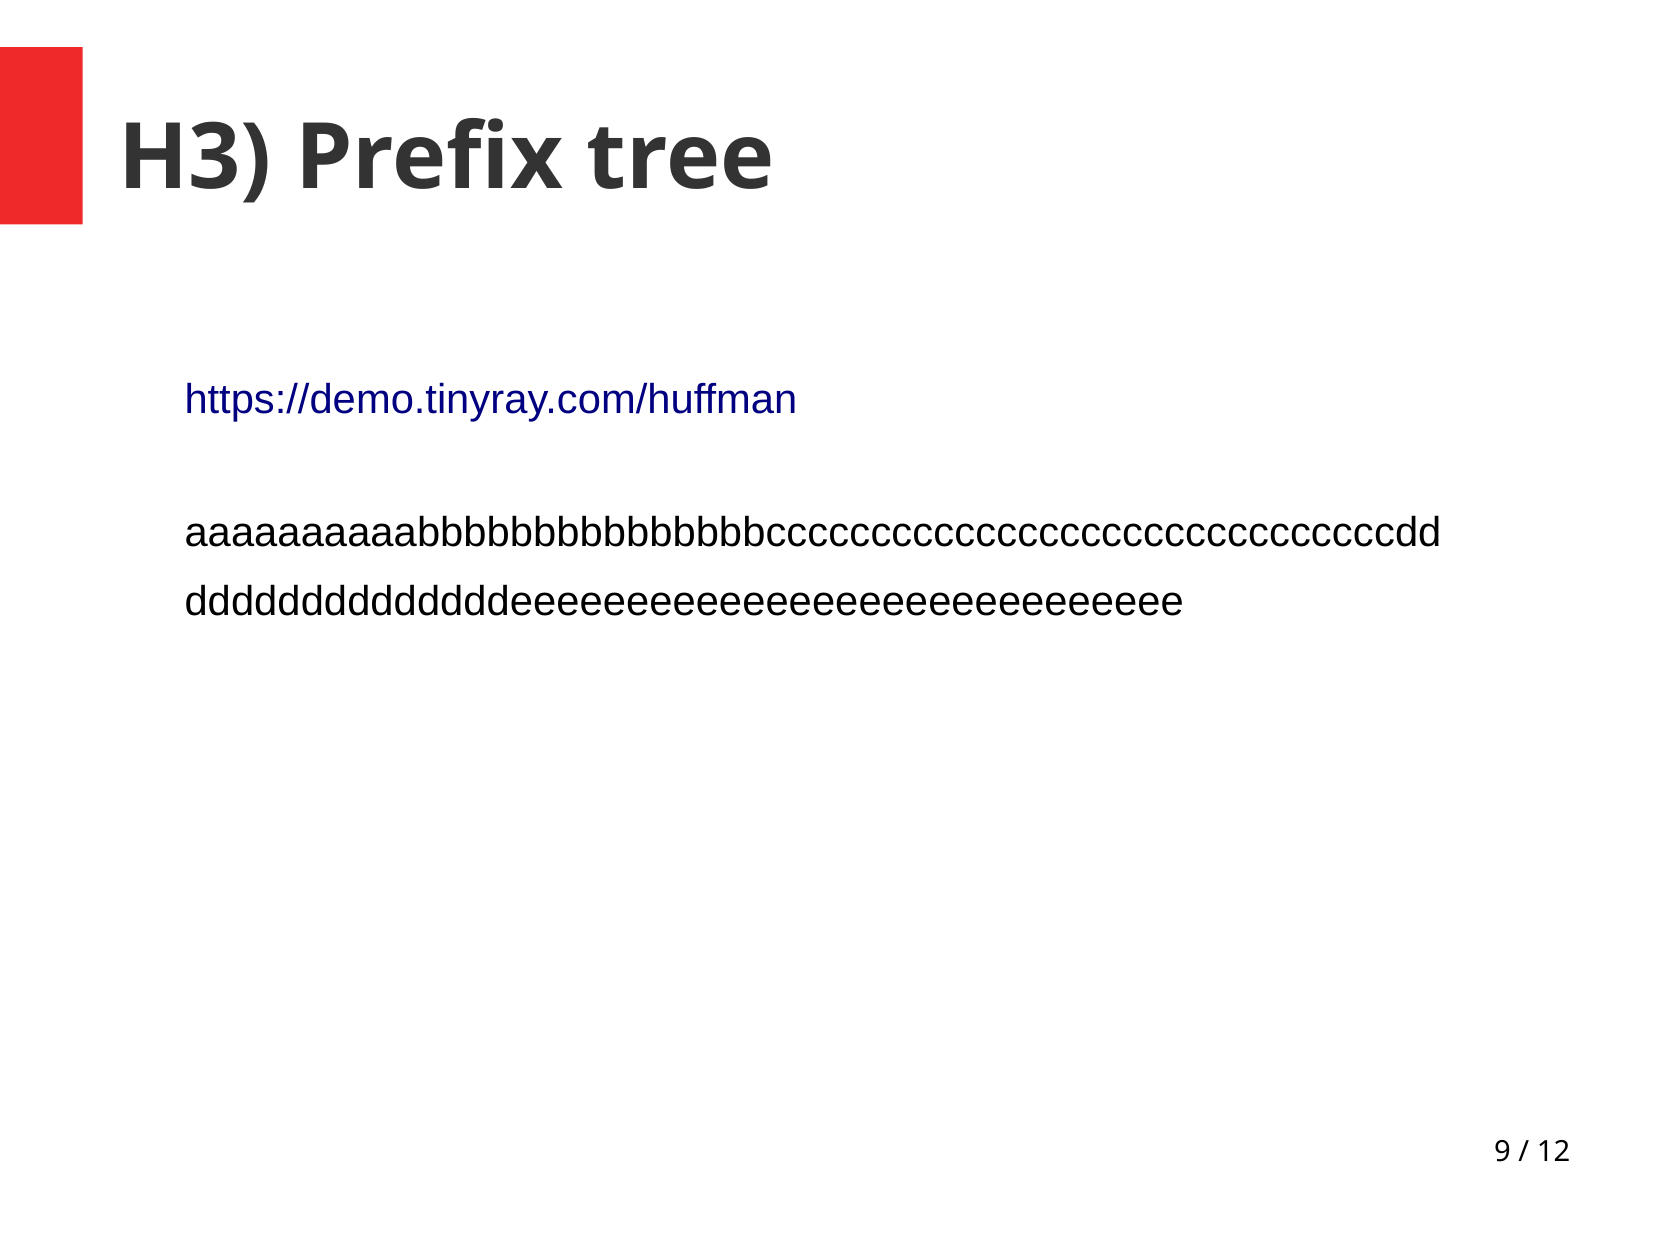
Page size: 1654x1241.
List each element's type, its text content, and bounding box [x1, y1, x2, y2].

text_box https://demo.tinyray.com/huffman aaaaaaaaaabbbbbbbbbbbbbbbccccccccccccccccccccccccccccccddddddddddddddddeeeeeeeeeeeeeeeeeeeeeeeeeeeee [169, 345, 1470, 1096]
title H3) Prefix tree [118, 49, 1571, 257]
